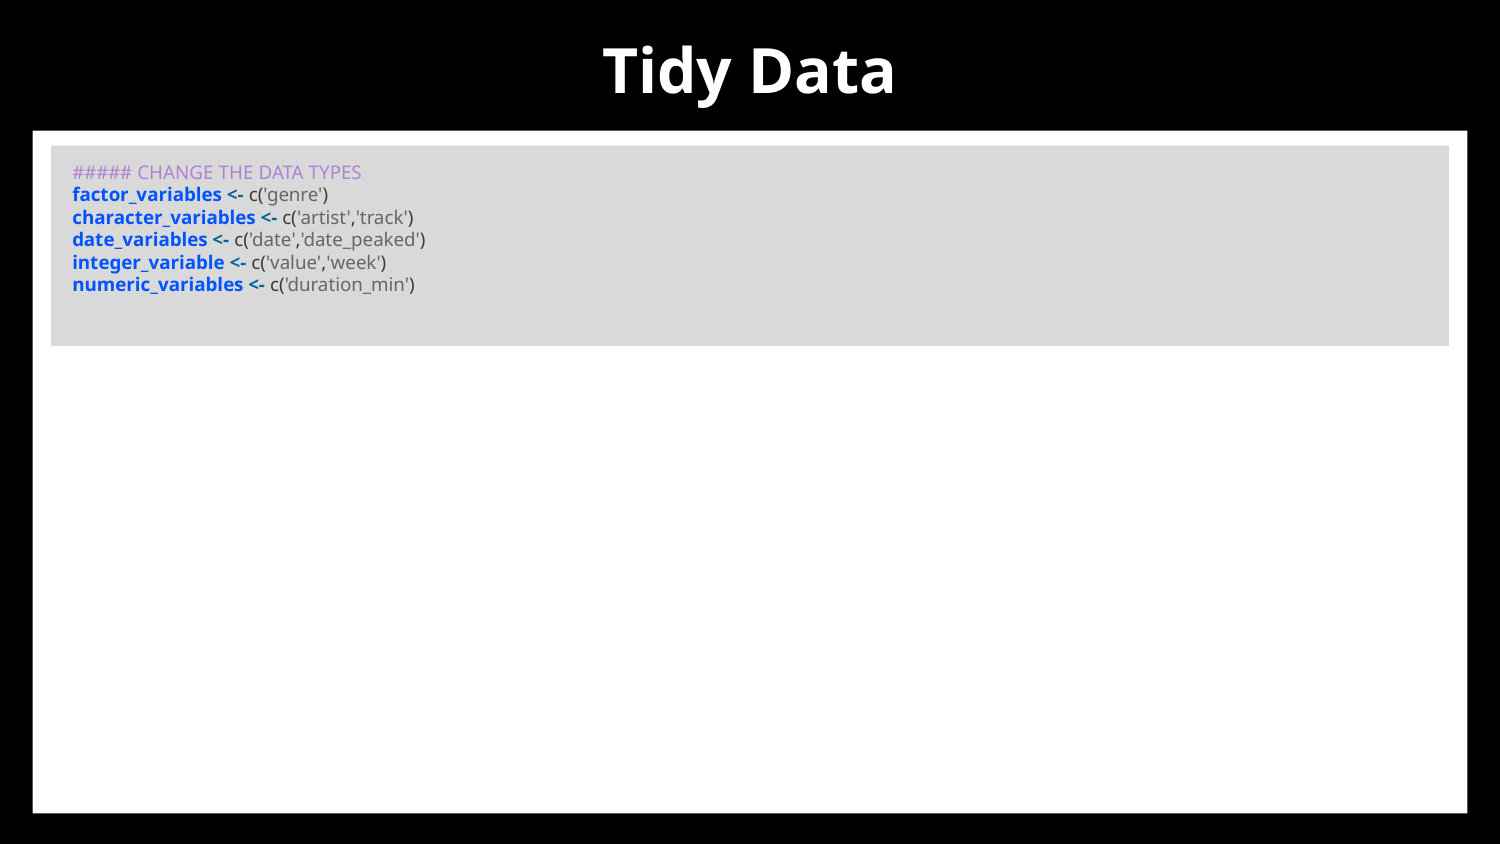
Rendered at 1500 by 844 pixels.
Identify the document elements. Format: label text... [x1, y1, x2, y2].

text_box Tidy Data [32, 21, 1468, 116]
text_box ##### CHANGE THE DATA TYPES factor_variables <- c('genre') character_variables <- c('artist','track') date_variables <- c('date','date_peaked') integer_variable <- c('value','week') numeric_variables <- c('duration_min') [51, 145, 1449, 346]
